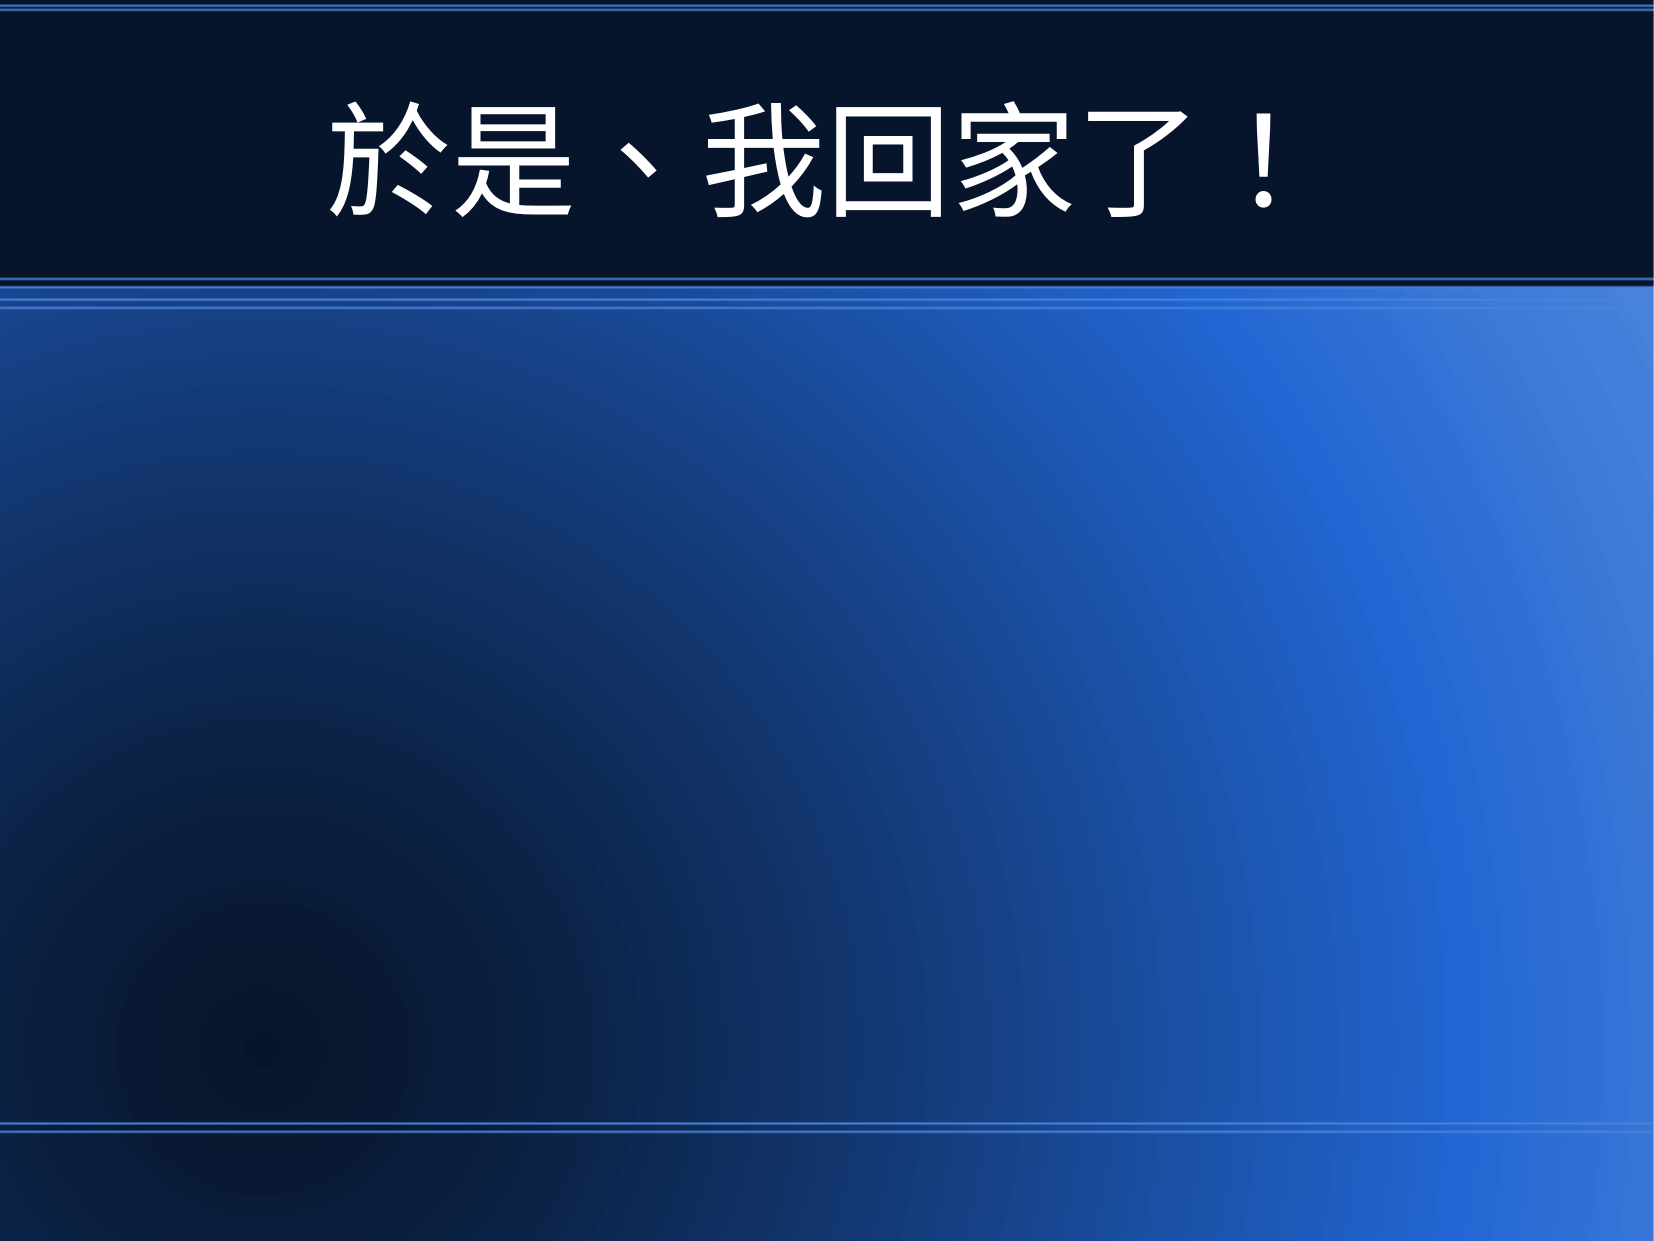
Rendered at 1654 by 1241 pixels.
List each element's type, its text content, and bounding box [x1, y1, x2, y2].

picture [0, 0, 1654, 1241]
title 於是、我回家了！ [82, 49, 1571, 257]
